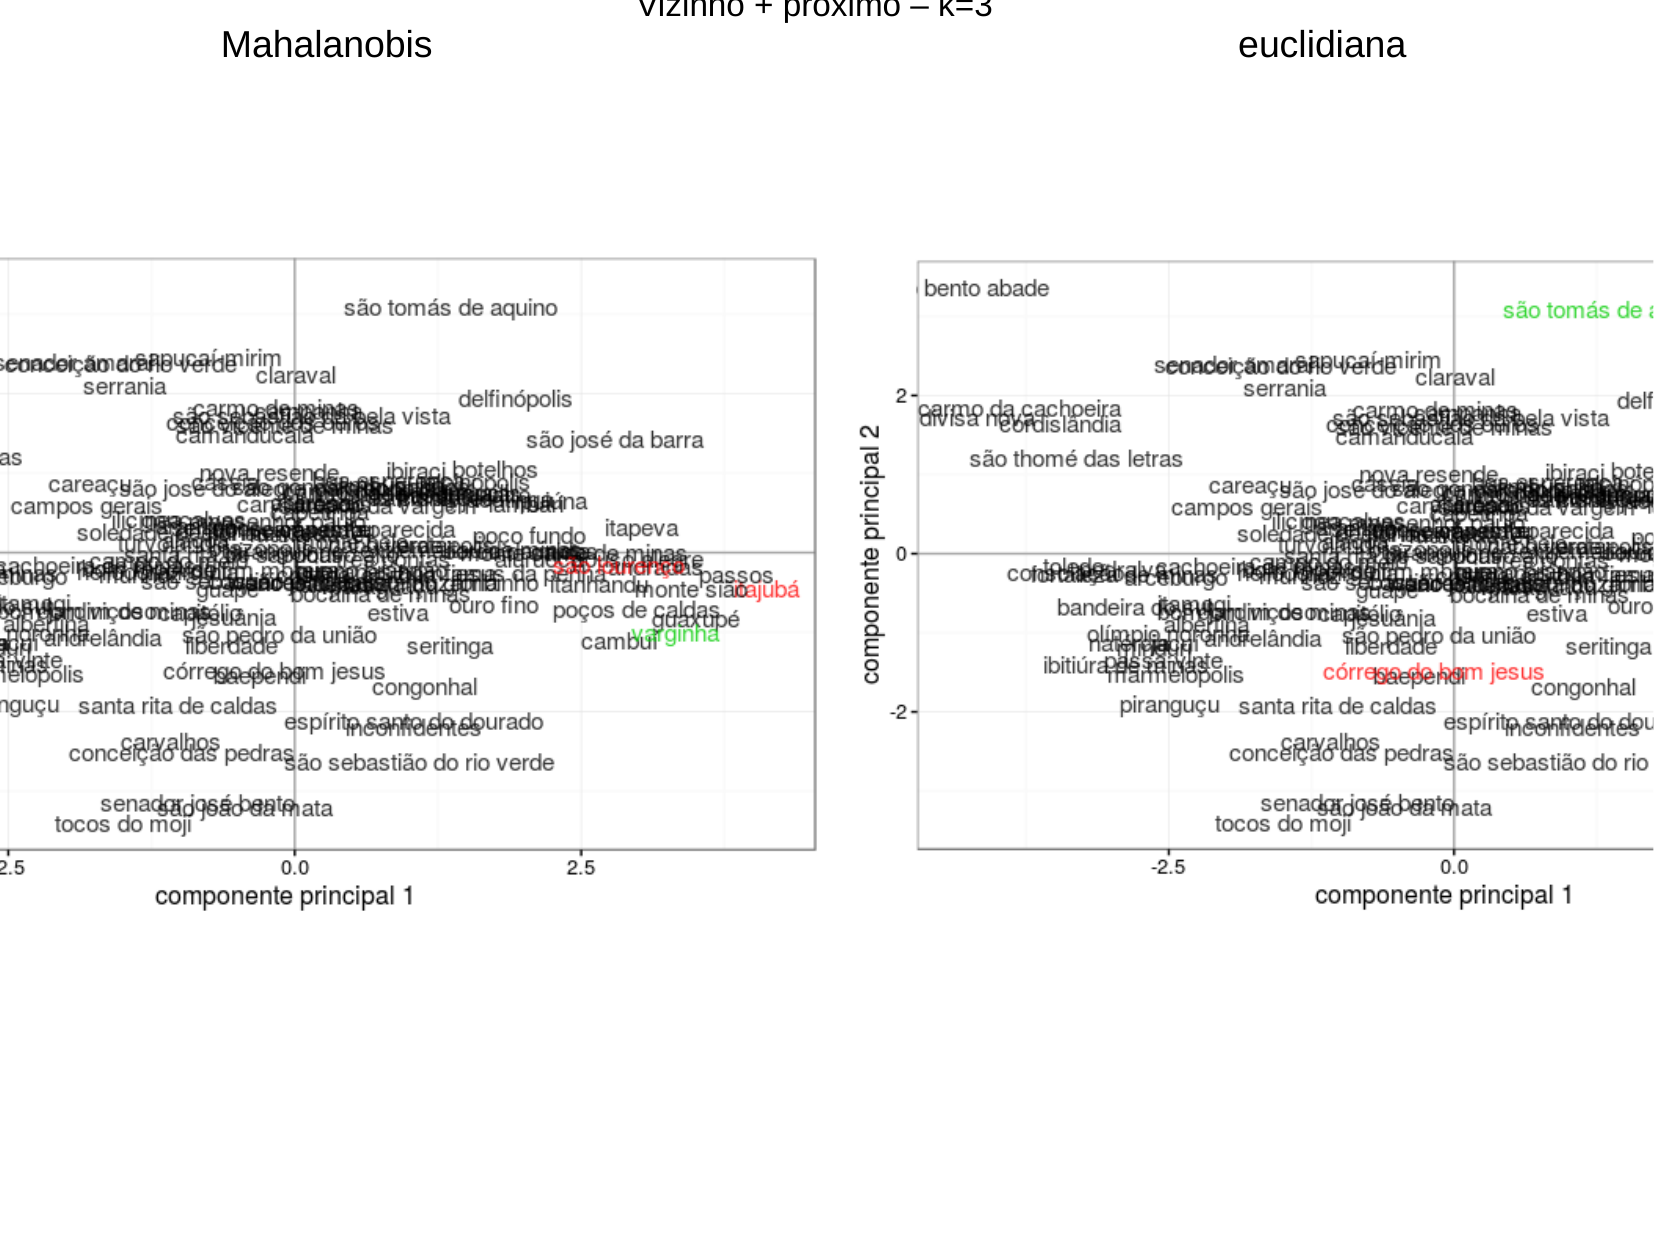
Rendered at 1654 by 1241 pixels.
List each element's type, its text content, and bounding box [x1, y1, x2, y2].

picture [843, 212, 1654, 921]
title Vizinho + próximo – k=3 Mahalanobis euclidiana [70, 0, 1560, 130]
picture [0, 209, 828, 922]
